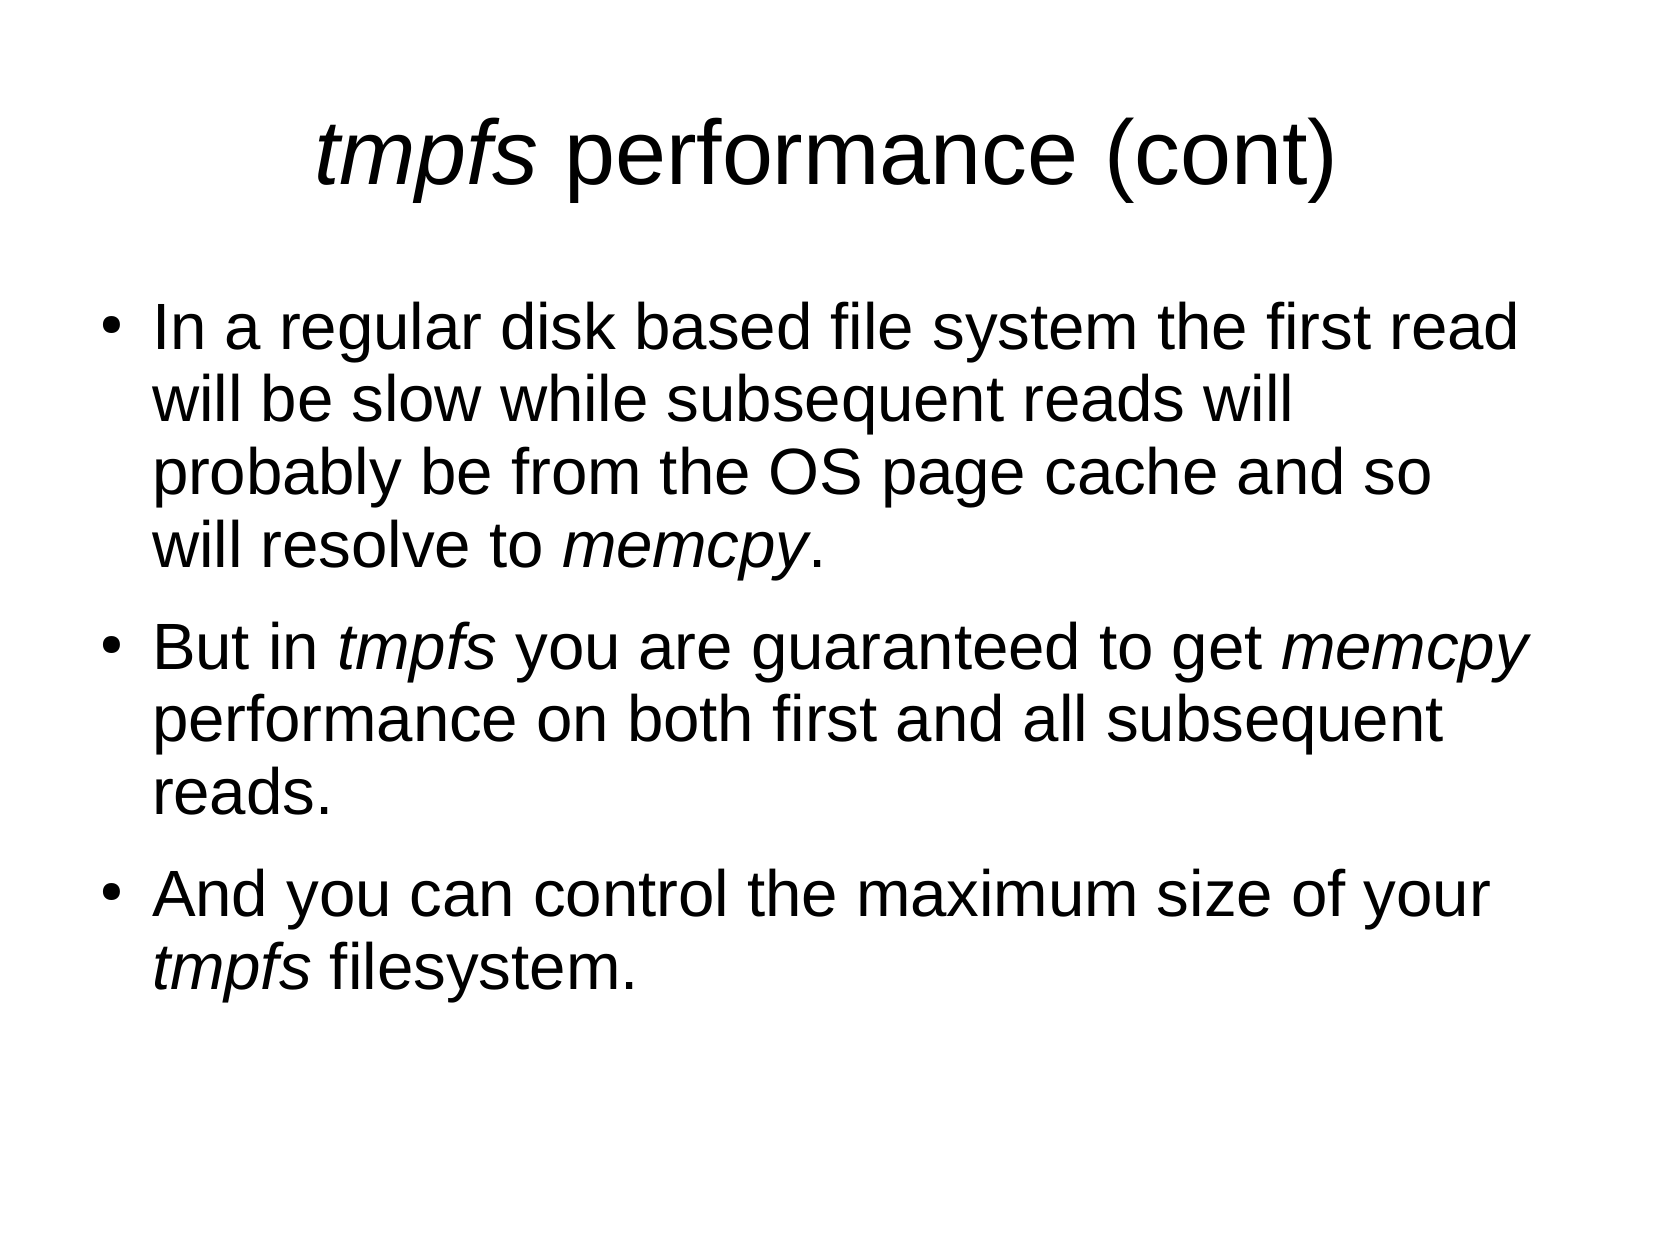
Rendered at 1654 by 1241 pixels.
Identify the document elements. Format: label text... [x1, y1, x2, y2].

list In a regular disk based file system the first read will be slow while subsequent reads will probably be from the OS page cache and so will resolve to memcpy. But in tmpfs you are guaranteed to get memcpy performance on both first and all subsequent reads. And you can control the maximum size of your tmpfs filesystem. [82, 290, 1538, 1010]
title tmpfs performance (cont) [82, 49, 1571, 257]
